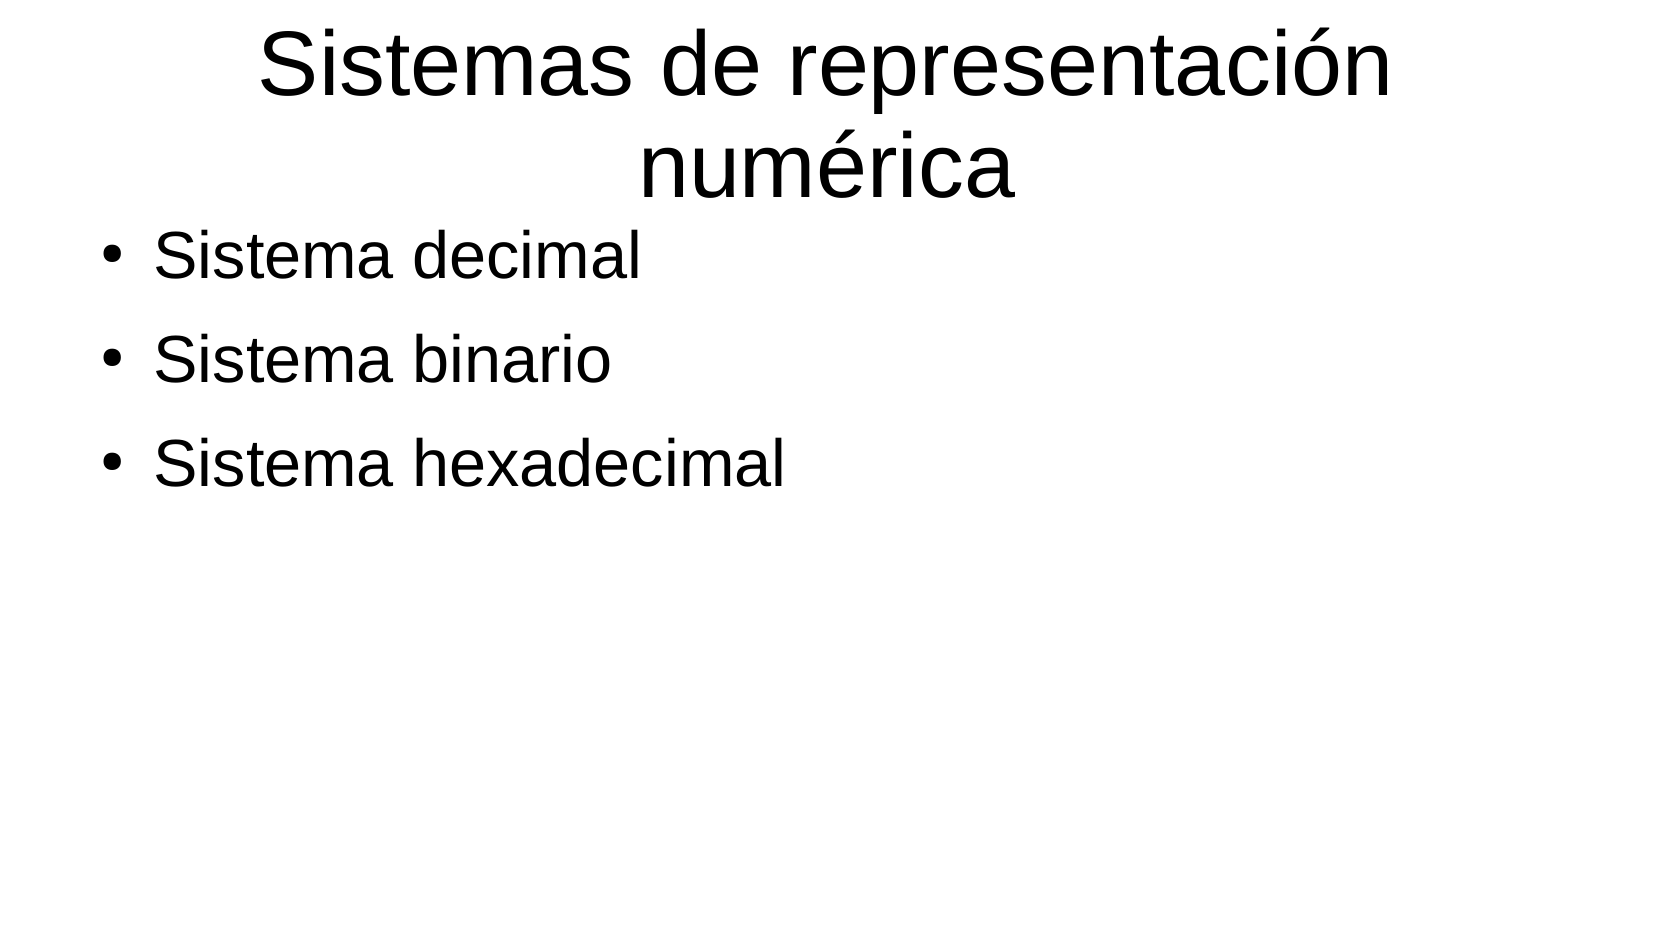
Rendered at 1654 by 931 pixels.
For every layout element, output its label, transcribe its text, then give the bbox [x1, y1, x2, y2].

list Sistema decimal Sistema binario Sistema hexadecimal [82, 217, 1571, 758]
title Sistemas de representación numérica [82, 12, 1571, 217]
